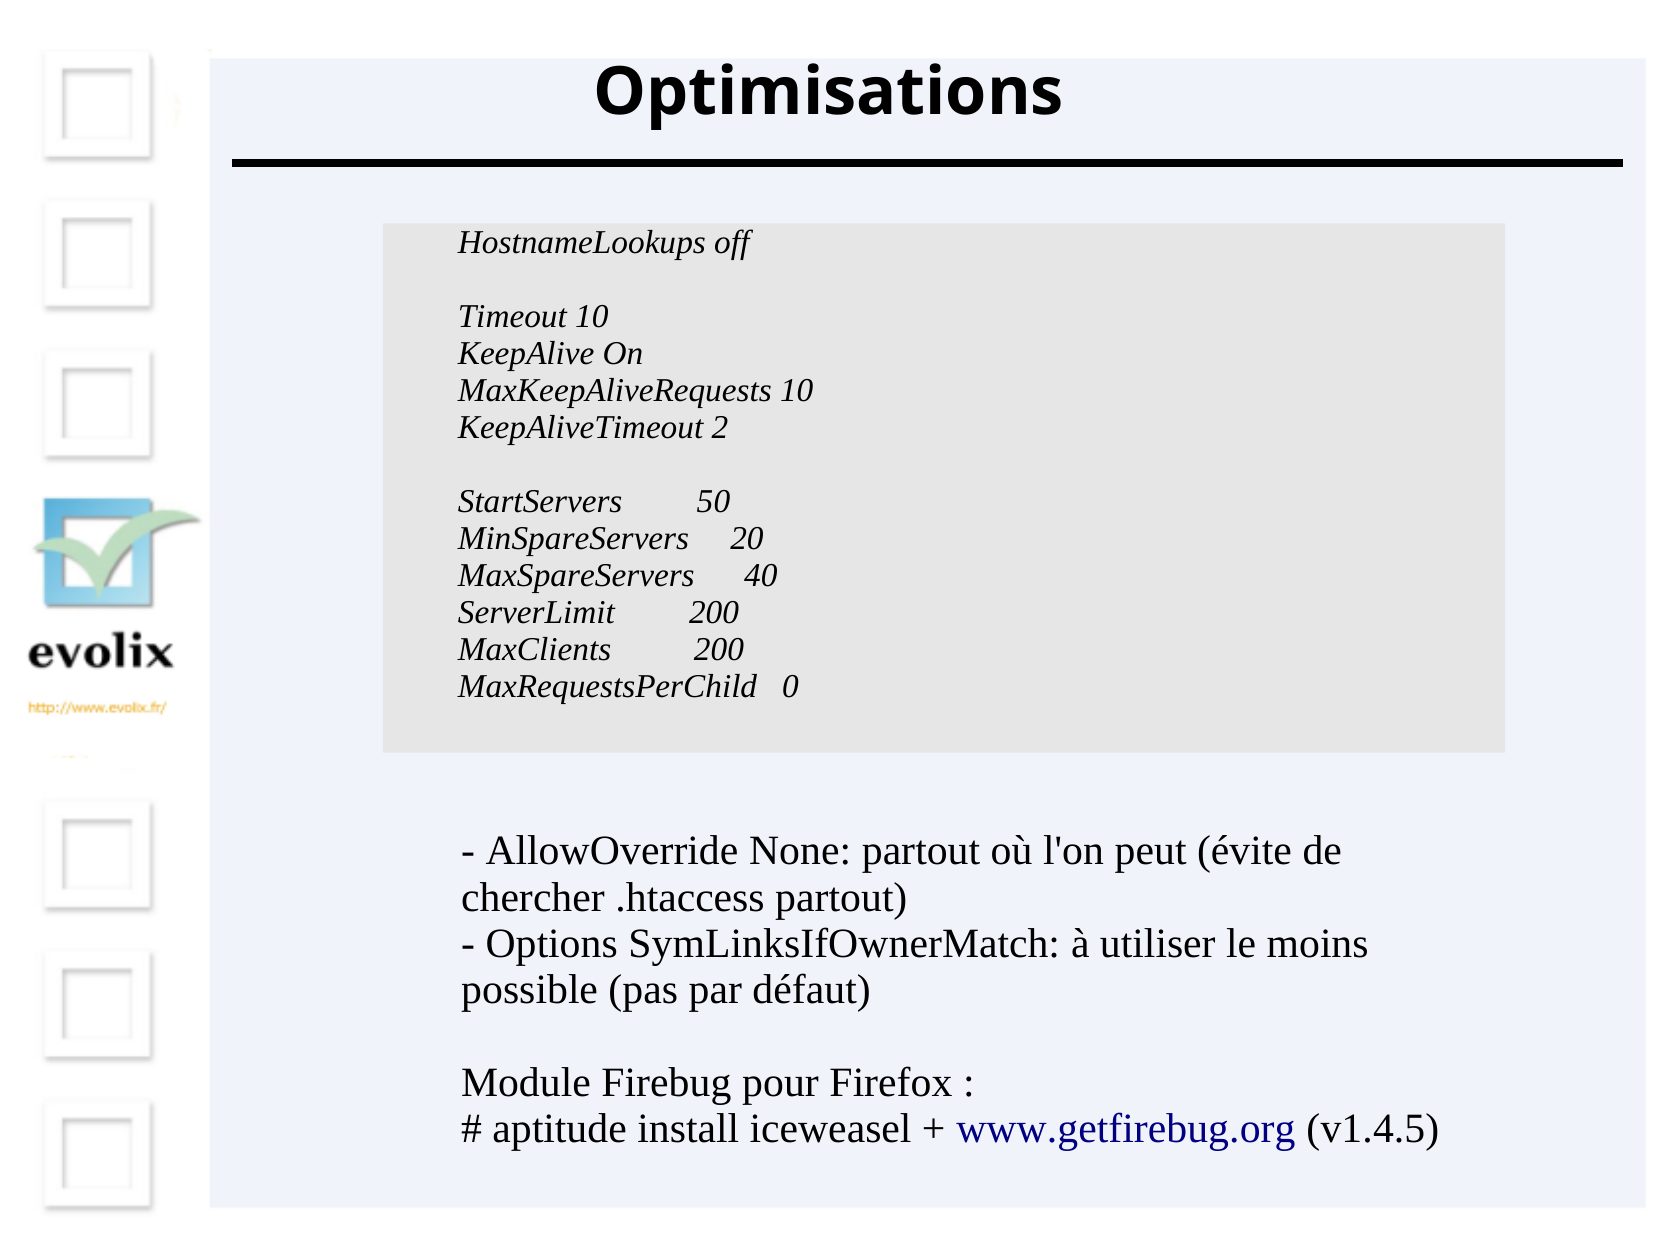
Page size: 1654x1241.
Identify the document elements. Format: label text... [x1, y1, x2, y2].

text_box HostnameLookups off Timeout 10 KeepAlive On MaxKeepAliveRequests 10 KeepAliveTimeout 2 StartServers 50 MinSpareServers 20 MaxSpareServers 40 ServerLimit 200 MaxClients 200 MaxRequestsPerChild 0 [382, 223, 1506, 753]
subtitle - AllowOverride None: partout où l'on peut (évite de chercher .htaccess partout) - Options SymLinksIfOwnerMatch: à utiliser le moins possible (pas par défaut) Module Firebug pour Firefox : # aptitude install iceweasel + www.getfirebug.org (v1.4.5) [385, 812, 1479, 1167]
title Optimisations [341, 0, 1316, 178]
picture [0, 49, 1654, 1218]
